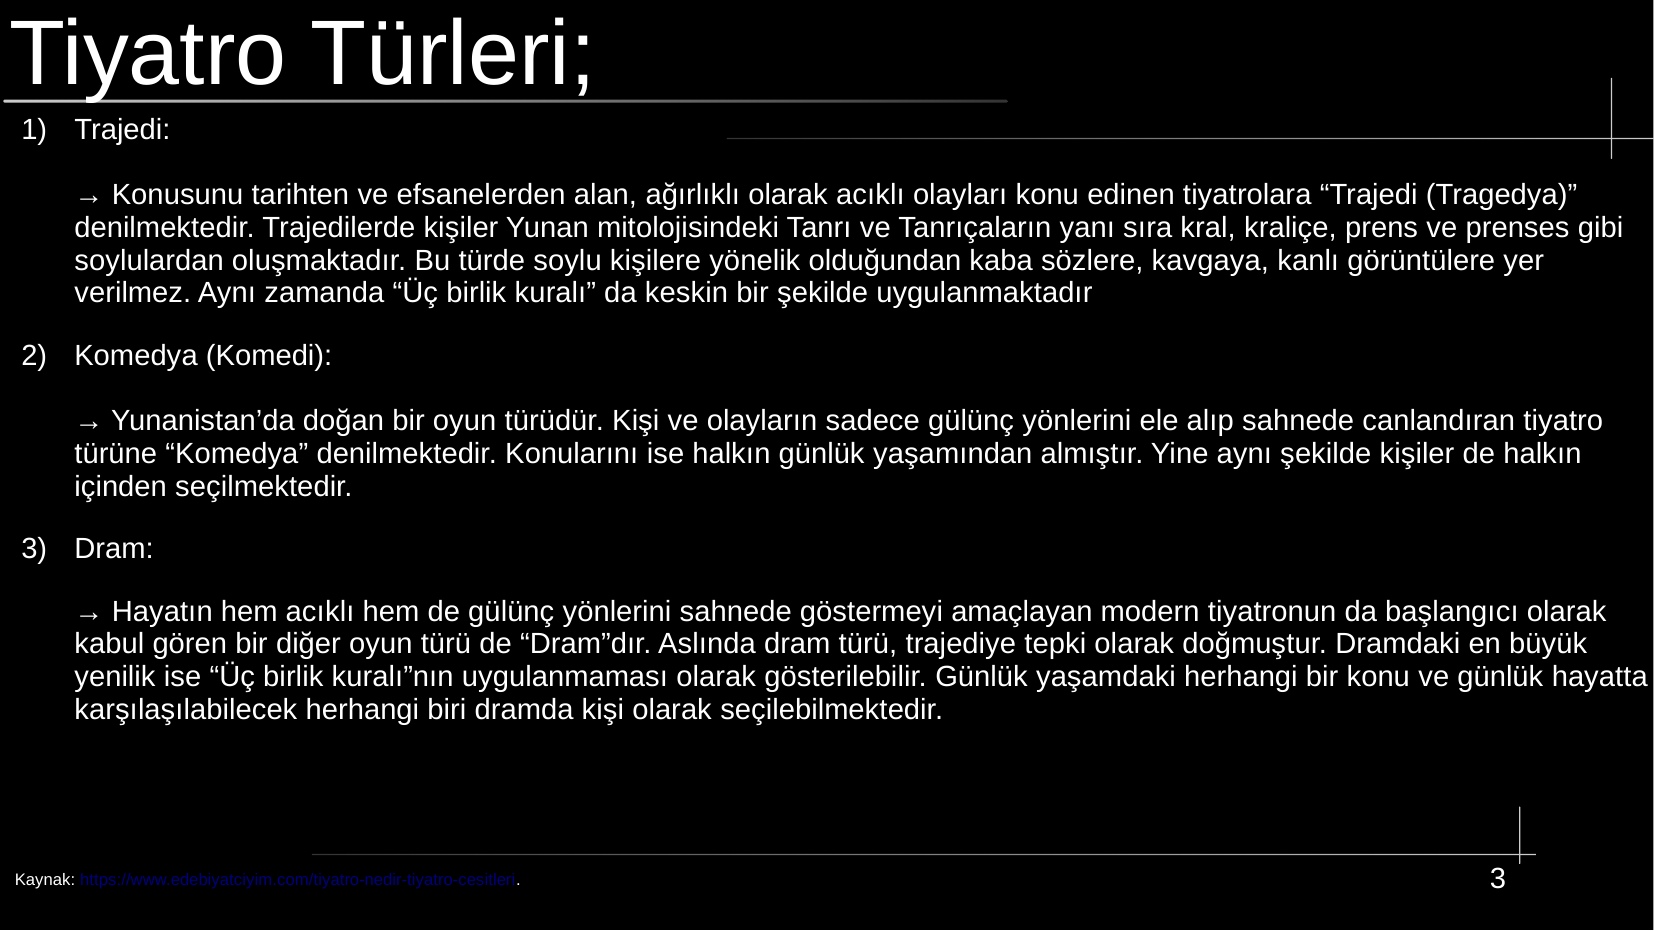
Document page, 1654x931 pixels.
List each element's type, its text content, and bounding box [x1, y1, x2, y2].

text_box Kaynak: https://www.edebiyatciyim.com/tiyatro-nedir-tiyatro-cesitleri. [0, 862, 1654, 931]
title Tiyatro Türleri; [10, 0, 1576, 107]
list Trajedi: → Konusunu tarihten ve efsanelerden alan, ağırlıklı olarak acıklı olayları konu edinen tiyatrolara “Trajedi (Tragedya)” denilmektedir. Trajedilerde kişiler Yunan mitolojisindeki Tanrı ve Tanrıçaların yanı sıra kral, kraliçe, prens ve prenses gibi soylulardan oluşmaktadır. Bu türde soylu kişilere yönelik olduğundan kaba sözlere, kavgaya, kanlı görüntülere yer verilmez. Aynı zamanda “Üç birlik kuralı” da keskin bir şekilde uygulanmaktadır Komedya (Komedi): → Yunanistan’da doğan bir oyun türüdür. Kişi ve olayların sadece gülünç yönlerini ele alıp sahnede canlandıran tiyatro türüne “Komedya” denilmektedir. Konularını ise halkın günlük yaşamından almıştır. Yine aynı şekilde kişiler de halkın içinden seçilmektedir. Dram: → Hayatın hem acıklı hem de gülünç yönlerini sahnede göstermeyi amaçlayan modern tiyatronun da başlangıcı olarak kabul gören bir diğer oyun türü de “Dram”dır. Aslında dram türü, trajediye tepki olarak doğmuştur. Dramdaki en büyük yenilik ise “Üç birlik kuralı”nın uygulanmaması olarak gösterilebilir. Günlük yaşamdaki herhangi bir konu ve günlük hayatta karşılaşılabilecek herhangi biri dramda kişi olarak seçilebilmektedir. [3, 112, 1654, 826]
